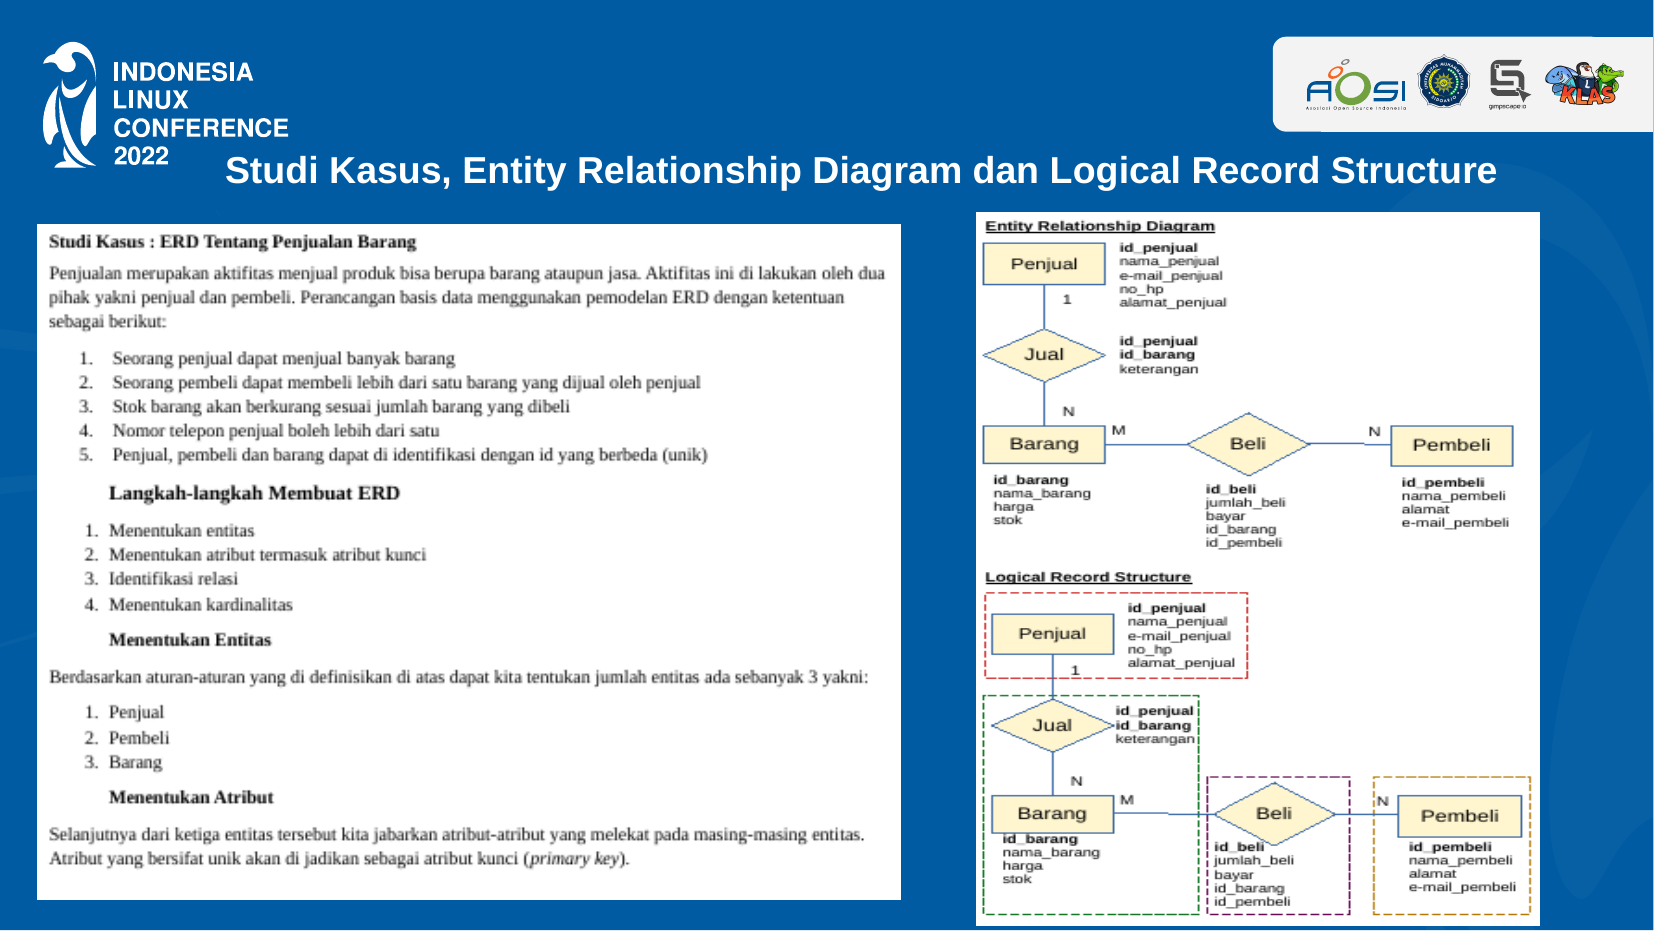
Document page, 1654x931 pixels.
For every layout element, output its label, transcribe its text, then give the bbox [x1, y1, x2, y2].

picture [37, 224, 901, 901]
picture [1417, 54, 1471, 108]
picture [976, 212, 1540, 926]
picture [1545, 62, 1624, 105]
title Studi Kasus, Entity Relationship Diagram dan Logical Record Structure [225, 150, 1576, 226]
